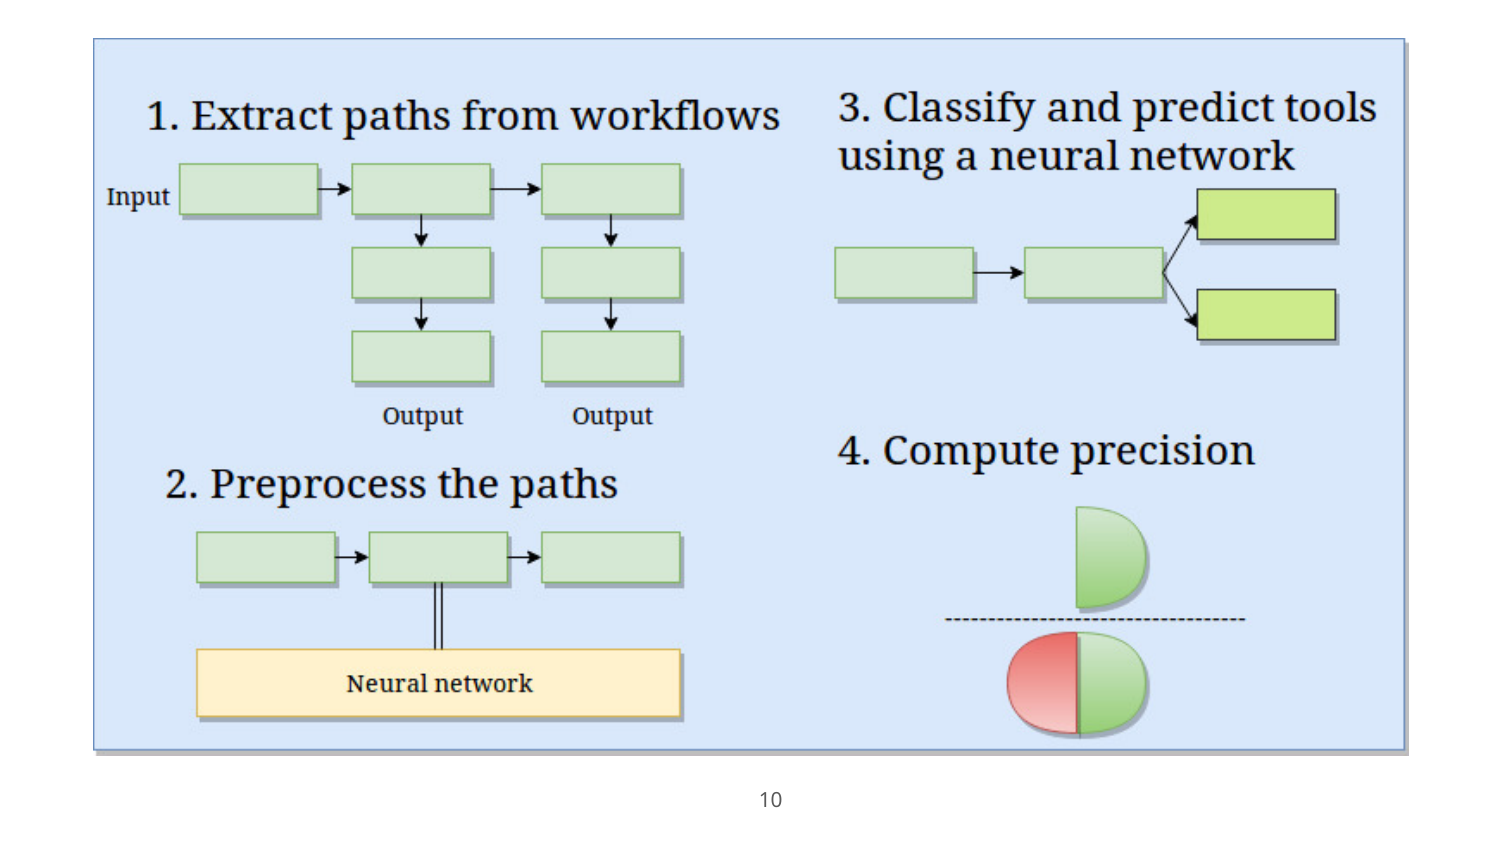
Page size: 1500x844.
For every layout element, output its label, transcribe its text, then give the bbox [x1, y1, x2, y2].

slide_number <number> [725, 769, 816, 834]
picture [93, 38, 1433, 769]
